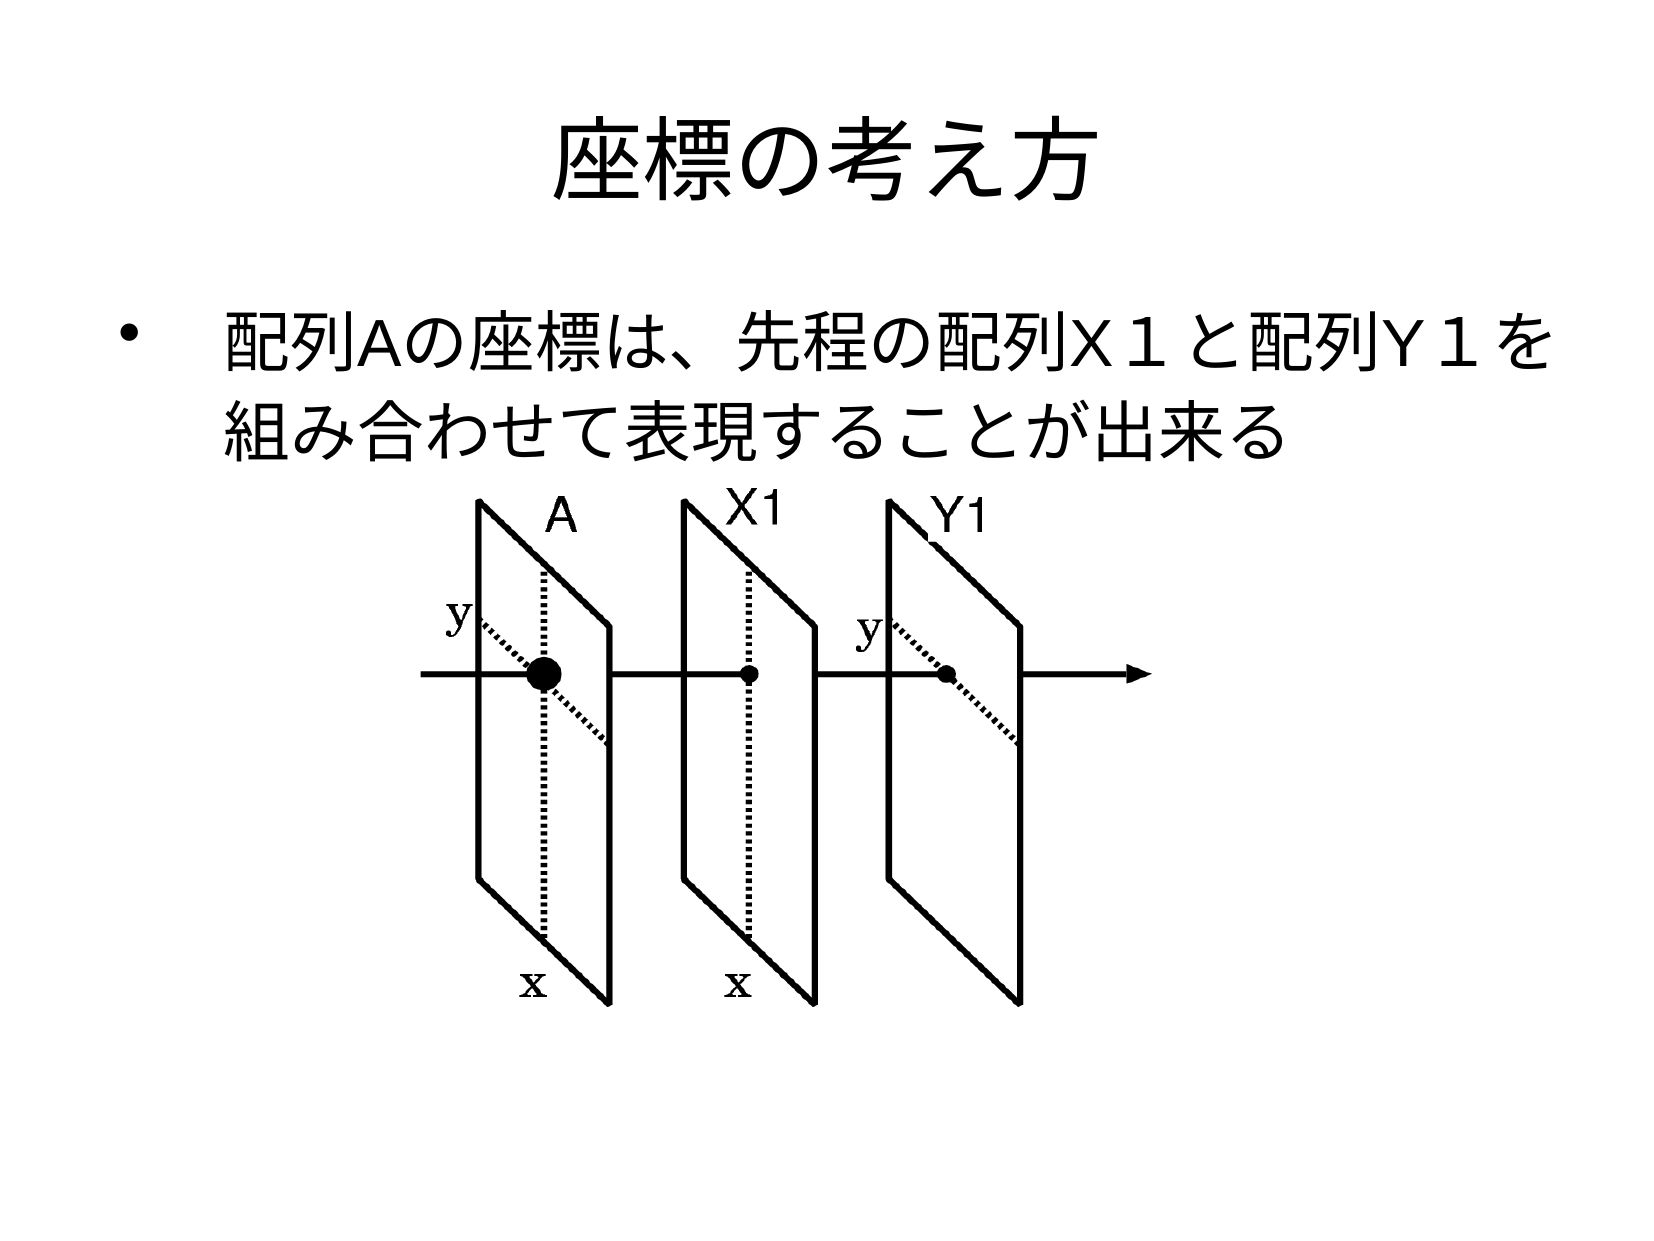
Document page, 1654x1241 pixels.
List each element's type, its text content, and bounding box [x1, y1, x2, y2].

picture [413, 472, 1164, 1015]
title 座標の考え方 [82, 56, 1571, 249]
list 配列Aの座標は、先程の配列X１と配列Y１を組み合わせて表現することが出来る [82, 290, 1571, 1109]
